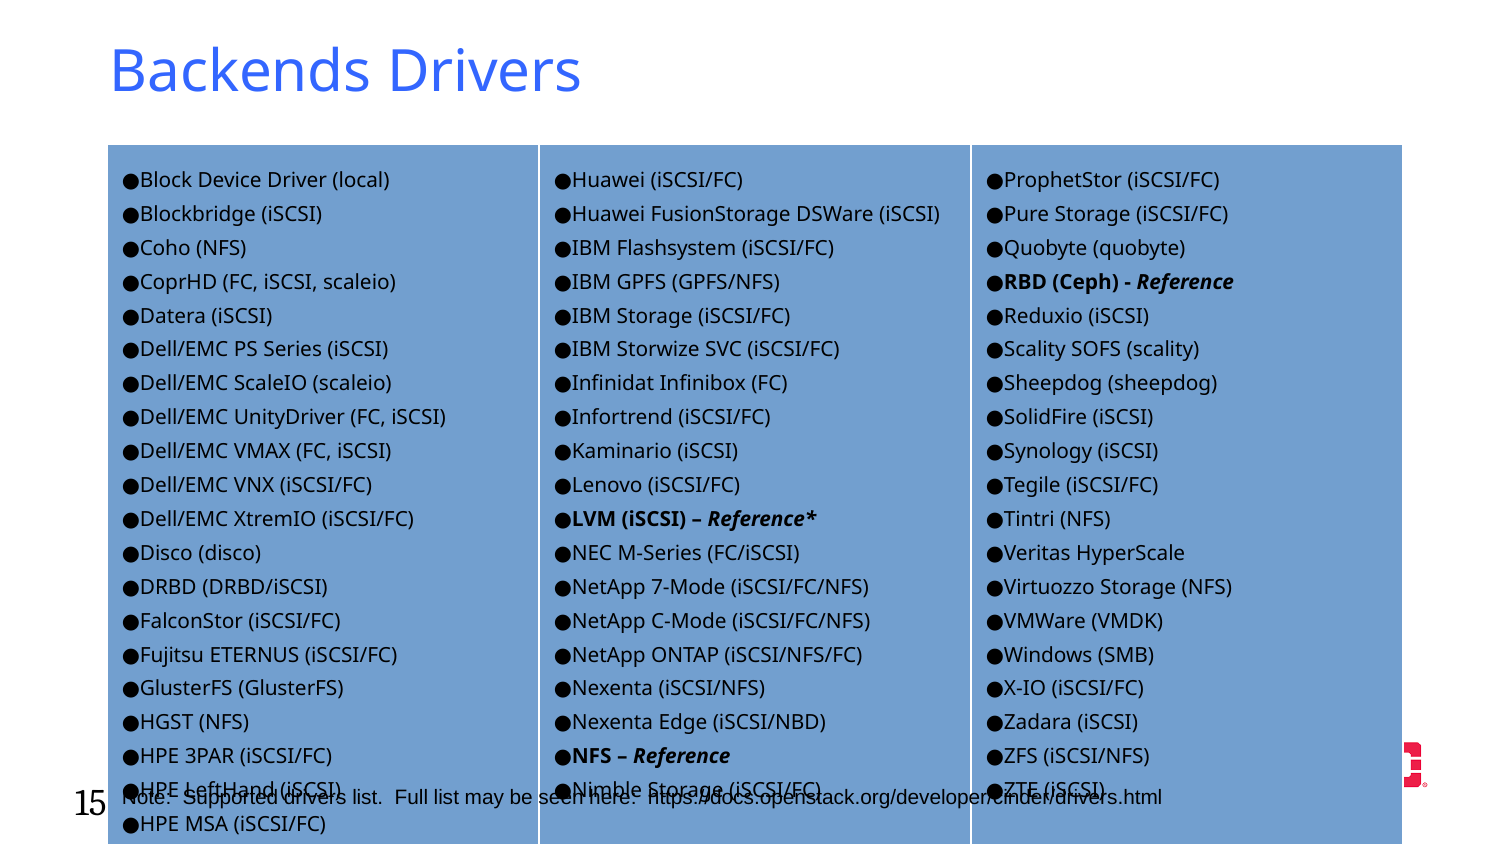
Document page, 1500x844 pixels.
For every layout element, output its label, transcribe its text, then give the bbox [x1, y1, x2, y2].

table_header ●Huawei (iSCSI/FC) ●Huawei FusionStorage DSWare (iSCSI) ●IBM Flashsystem (iSCSI/FC) ●IBM GPFS (GPFS/NFS) ●IBM Storage (iSCSI/FC) ●IBM Storwize SVC (iSCSI/FC) ●Infinidat Infinibox (FC) ●Infortrend (iSCSI/FC) ●Kaminario (iSCSI) ●Lenovo (iSCSI/FC) ●LVM (iSCSI) – Reference* ●NEC M-Series (FC/iSCSI) ●NetApp 7-Mode (iSCSI/FC/NFS) ●NetApp C-Mode (iSCSI/FC/NFS) ●NetApp ONTAP (iSCSI/NFS/FC) ●Nexenta (iSCSI/NFS) ●Nexenta Edge (iSCSI/NBD) ●NFS – Reference ●Nimble Storage (iSCSI/FC) [540, 145, 970, 768]
title Backends Drivers [109, 32, 1317, 107]
table_header ●Block Device Driver (local) ●Blockbridge (iSCSI) ●Coho (NFS) ●CoprHD (FC, iSCSI, scaleio) ●Datera (iSCSI) ●Dell/EMC PS Series (iSCSI) ●Dell/EMC ScaleIO (scaleio) ●Dell/EMC UnityDriver (FC, iSCSI) ●Dell/EMC VMAX (FC, iSCSI) ●Dell/EMC VNX (iSCSI/FC) ●Dell/EMC XtremIO (iSCSI/FC) ●Disco (disco) ●DRBD (DRBD/iSCSI) ●FalconStor (iSCSI/FC) ●Fujitsu ETERNUS (iSCSI/FC) ●GlusterFS (GlusterFS) ●HGST (NFS) ●HPE 3PAR (iSCSI/FC) ●HPE LeftHand (iSCSI) ●HPE MSA (iSCSI/FC) [108, 145, 538, 768]
text_box Note: Supported drivers list. Full list may be seen here: https://docs.openstack.org/developer/cinder/drivers.html [106, 768, 1354, 825]
picture [1404, 689, 1498, 840]
table_header ●ProphetStor (iSCSI/FC) ●Pure Storage (iSCSI/FC) ●Quobyte (quobyte) ●RBD (Ceph) - Reference ●Reduxio (iSCSI) ●Scality SOFS (scality) ●Sheepdog (sheepdog) ●SolidFire (iSCSI) ●Synology (iSCSI) ●Tegile (iSCSI/FC) ●Tintri (NFS) ●Veritas HyperScale ●Virtuozzo Storage (NFS) ●VMWare (VMDK) ●Windows (SMB) ●X-IO (iSCSI/FC) ●Zadara (iSCSI) ●ZFS (iSCSI/NFS) ●ZTE (iSCSI) [972, 145, 1402, 844]
